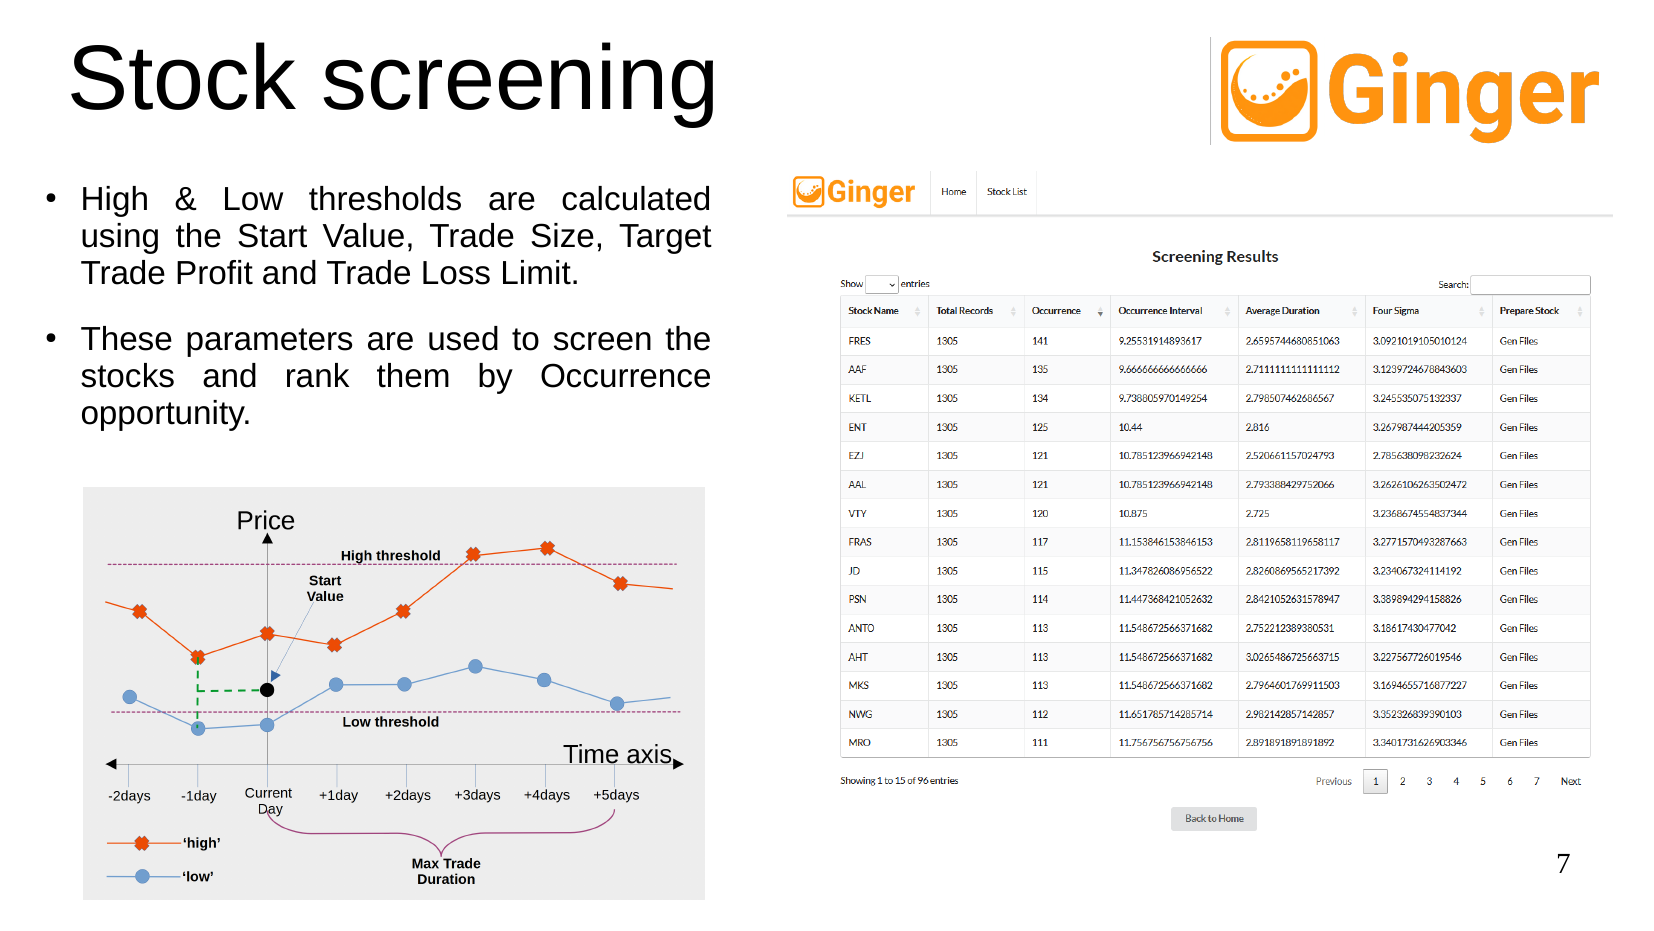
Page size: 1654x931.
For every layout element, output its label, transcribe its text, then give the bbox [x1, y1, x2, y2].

list High & Low thresholds are calculated using the Start Value, Trade Size, Target Trade Profit and Trade Loss Limit. These parameters are used to screen the stocks and rank them by Occurrence opportunity. [45, 180, 713, 451]
picture [1200, 37, 1613, 145]
picture [787, 171, 1613, 838]
title Stock screening [0, 0, 788, 181]
picture [83, 487, 705, 901]
